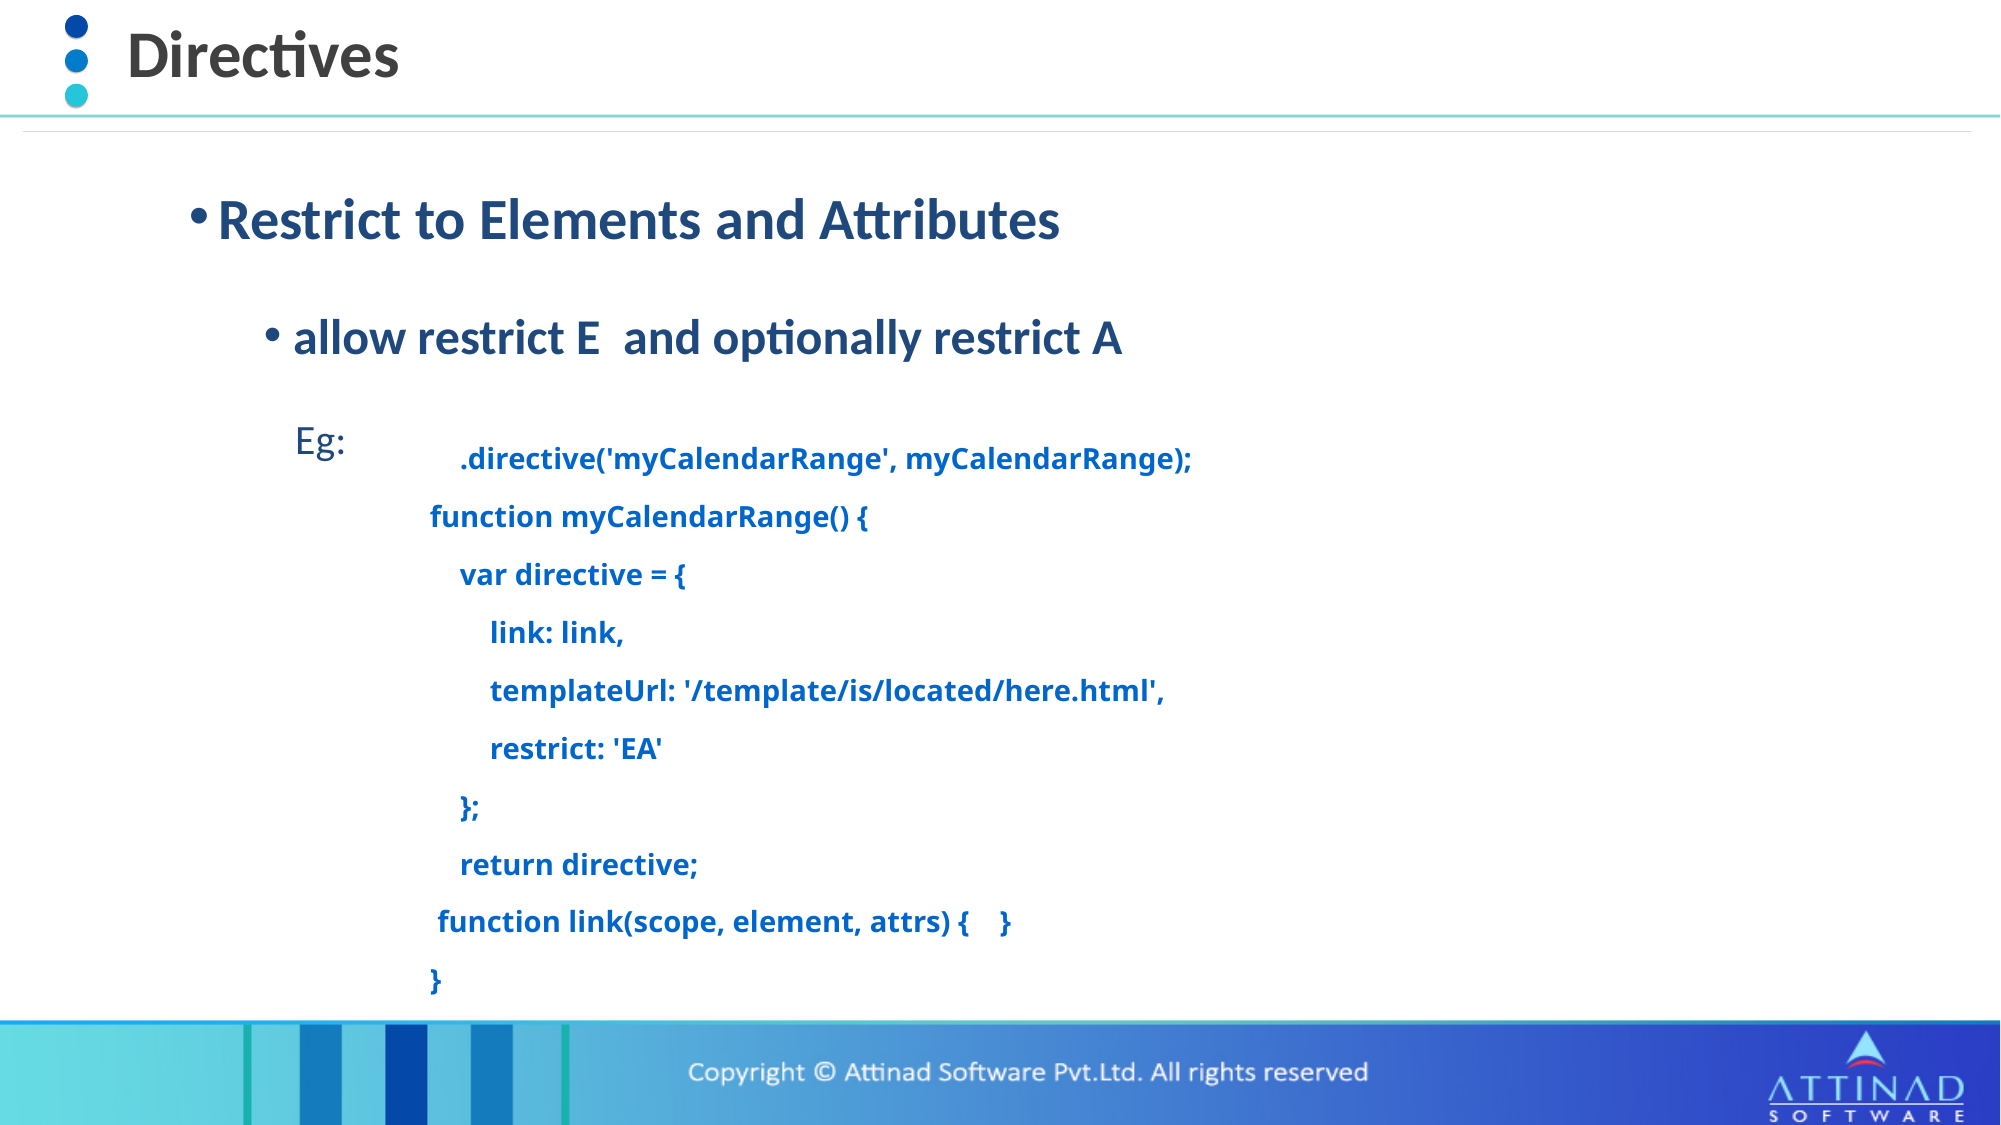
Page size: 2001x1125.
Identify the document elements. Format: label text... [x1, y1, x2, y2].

text_box [65, 49, 88, 73]
text_box .directive('myCalendarRange', myCalendarRange); function myCalendarRange() { var directive = { link: link, templateUrl: '/template/is/located/here.html', restrict: 'EA' }; return directive; function link(scope, element, attrs) { } } [415, 431, 1679, 952]
picture [0, 0, 2001, 1125]
text_box [65, 83, 88, 107]
text_box Restrict to Elements and Attributes allow restrict E and optionally restrict A Eg: [188, 145, 1842, 736]
text_box [65, 14, 88, 38]
title Directives [127, 0, 1472, 92]
